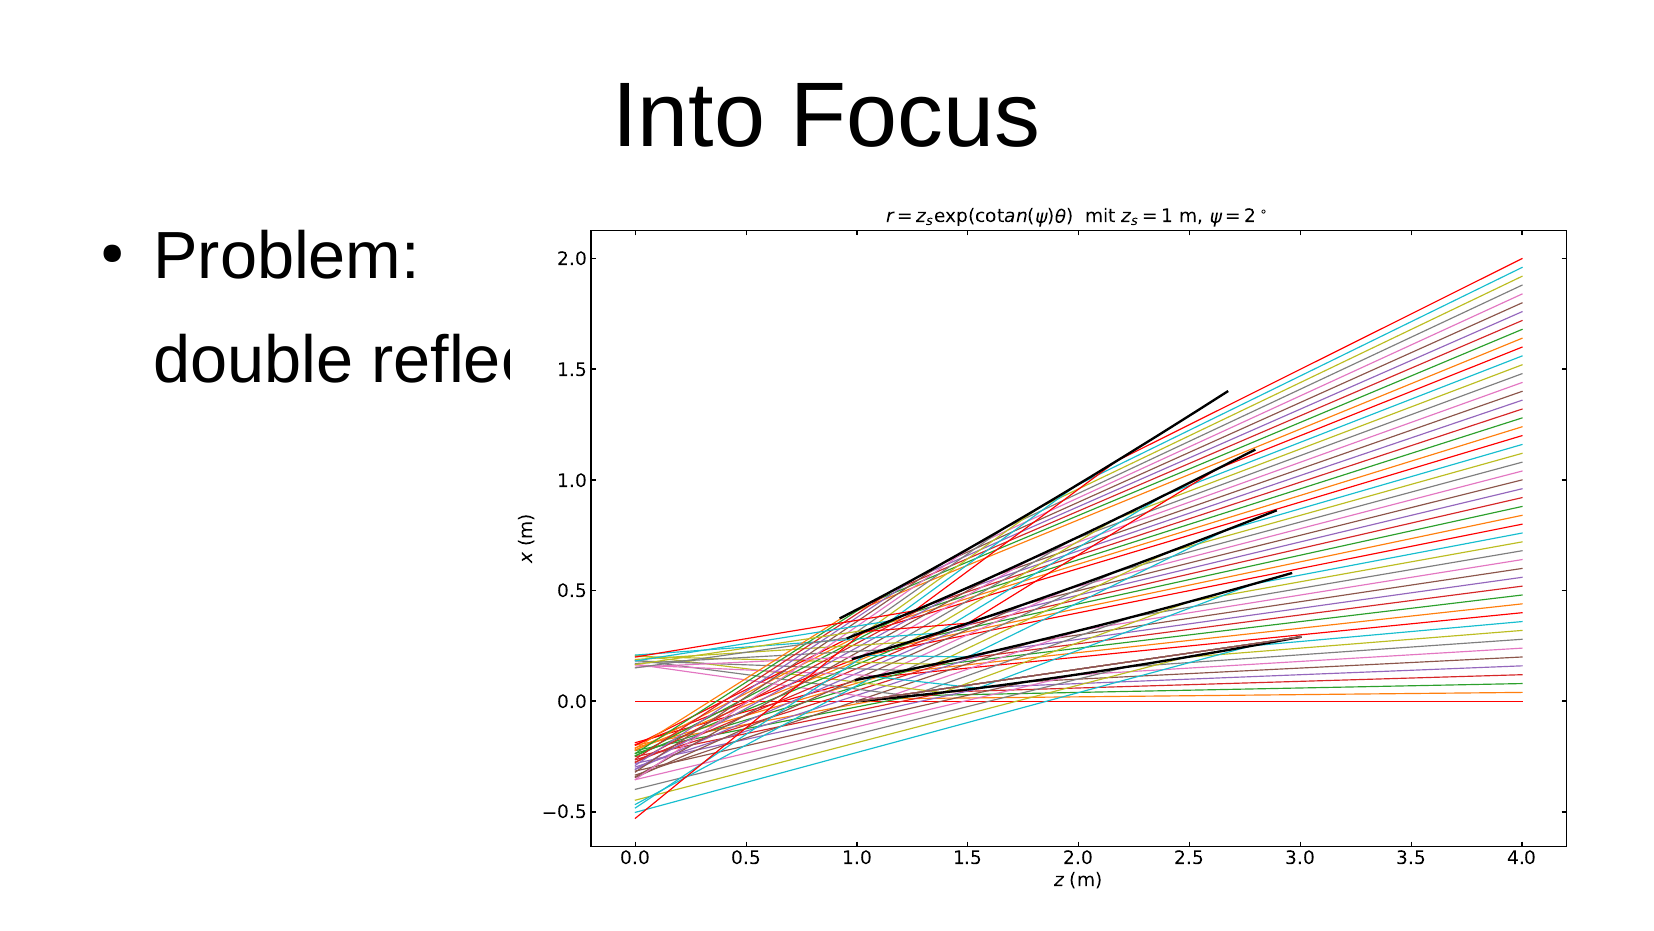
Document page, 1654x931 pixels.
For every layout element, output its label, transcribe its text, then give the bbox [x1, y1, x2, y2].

title Into Focus [82, 37, 1571, 193]
list Problem: double reflect [82, 217, 510, 758]
picture [510, 199, 1576, 901]
